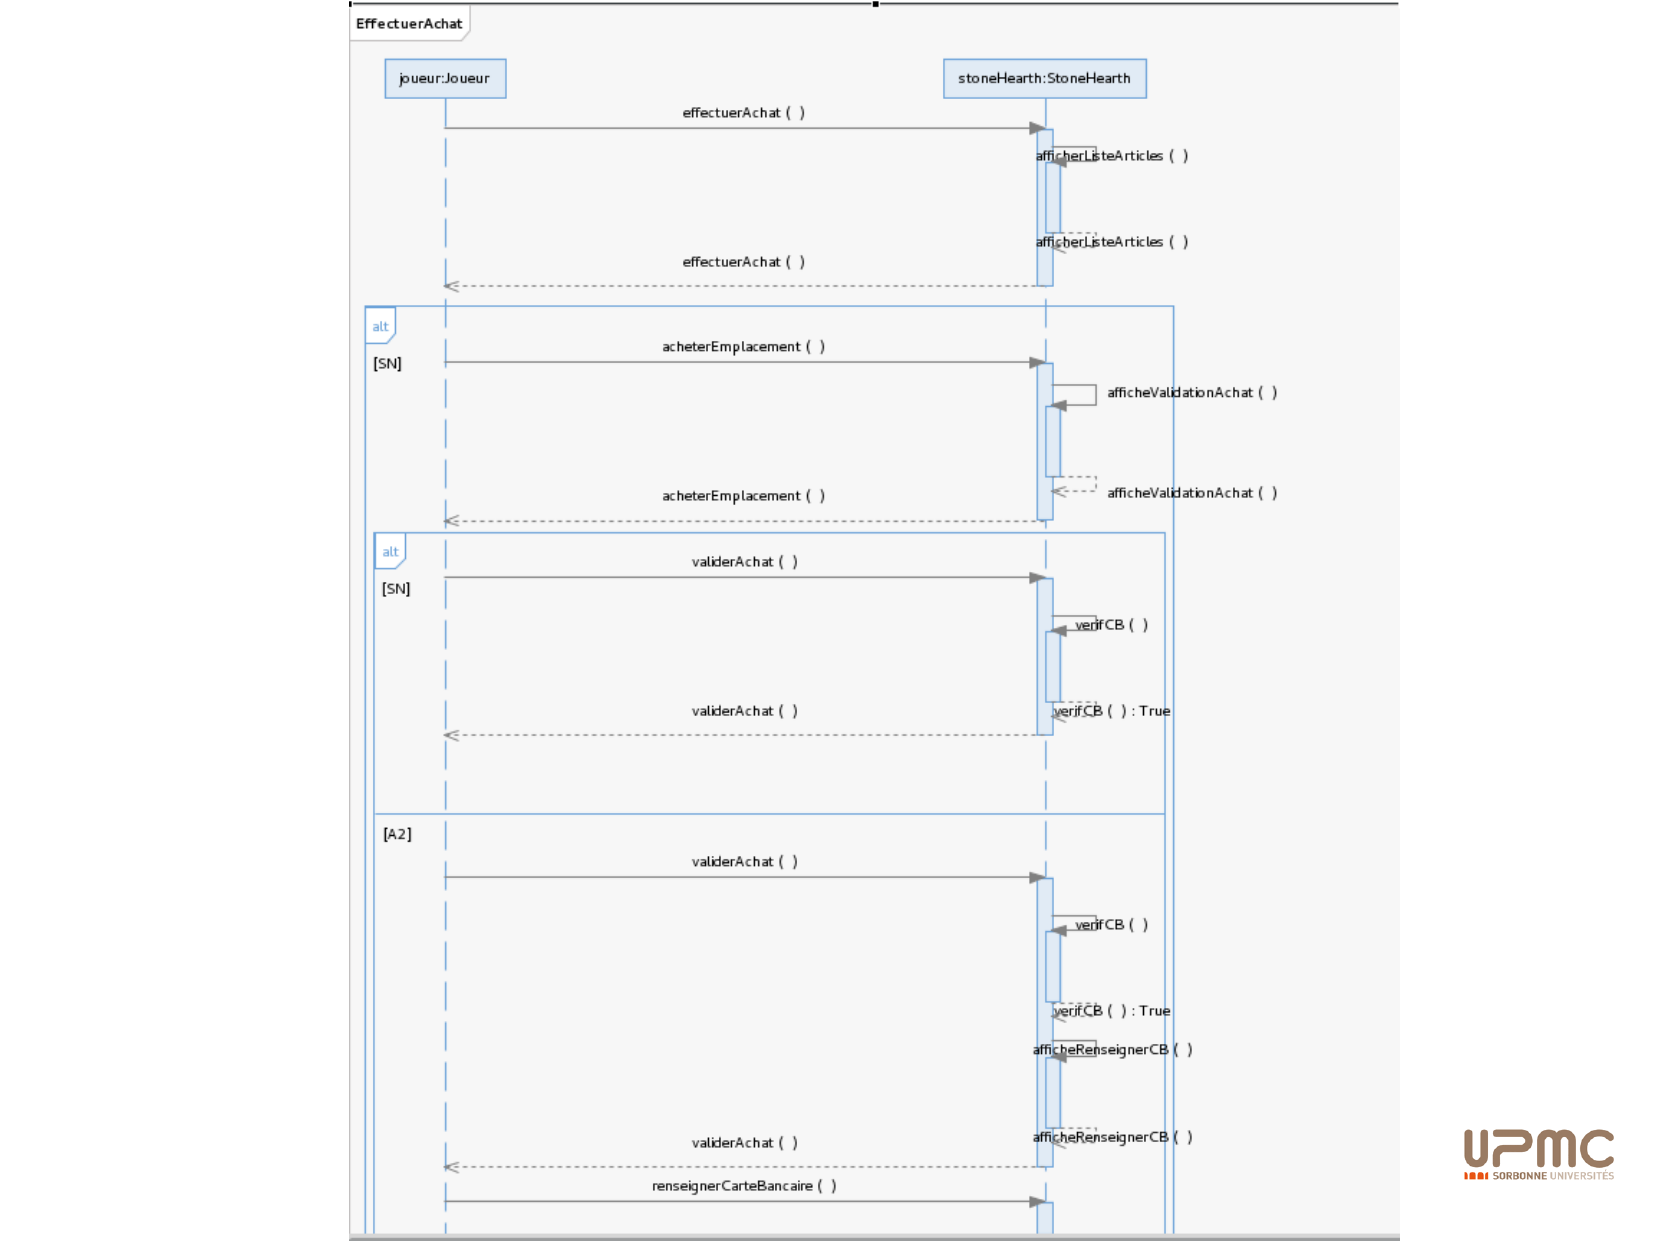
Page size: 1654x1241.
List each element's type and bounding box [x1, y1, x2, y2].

picture [349, 0, 1400, 1241]
picture [1464, 1104, 1614, 1205]
